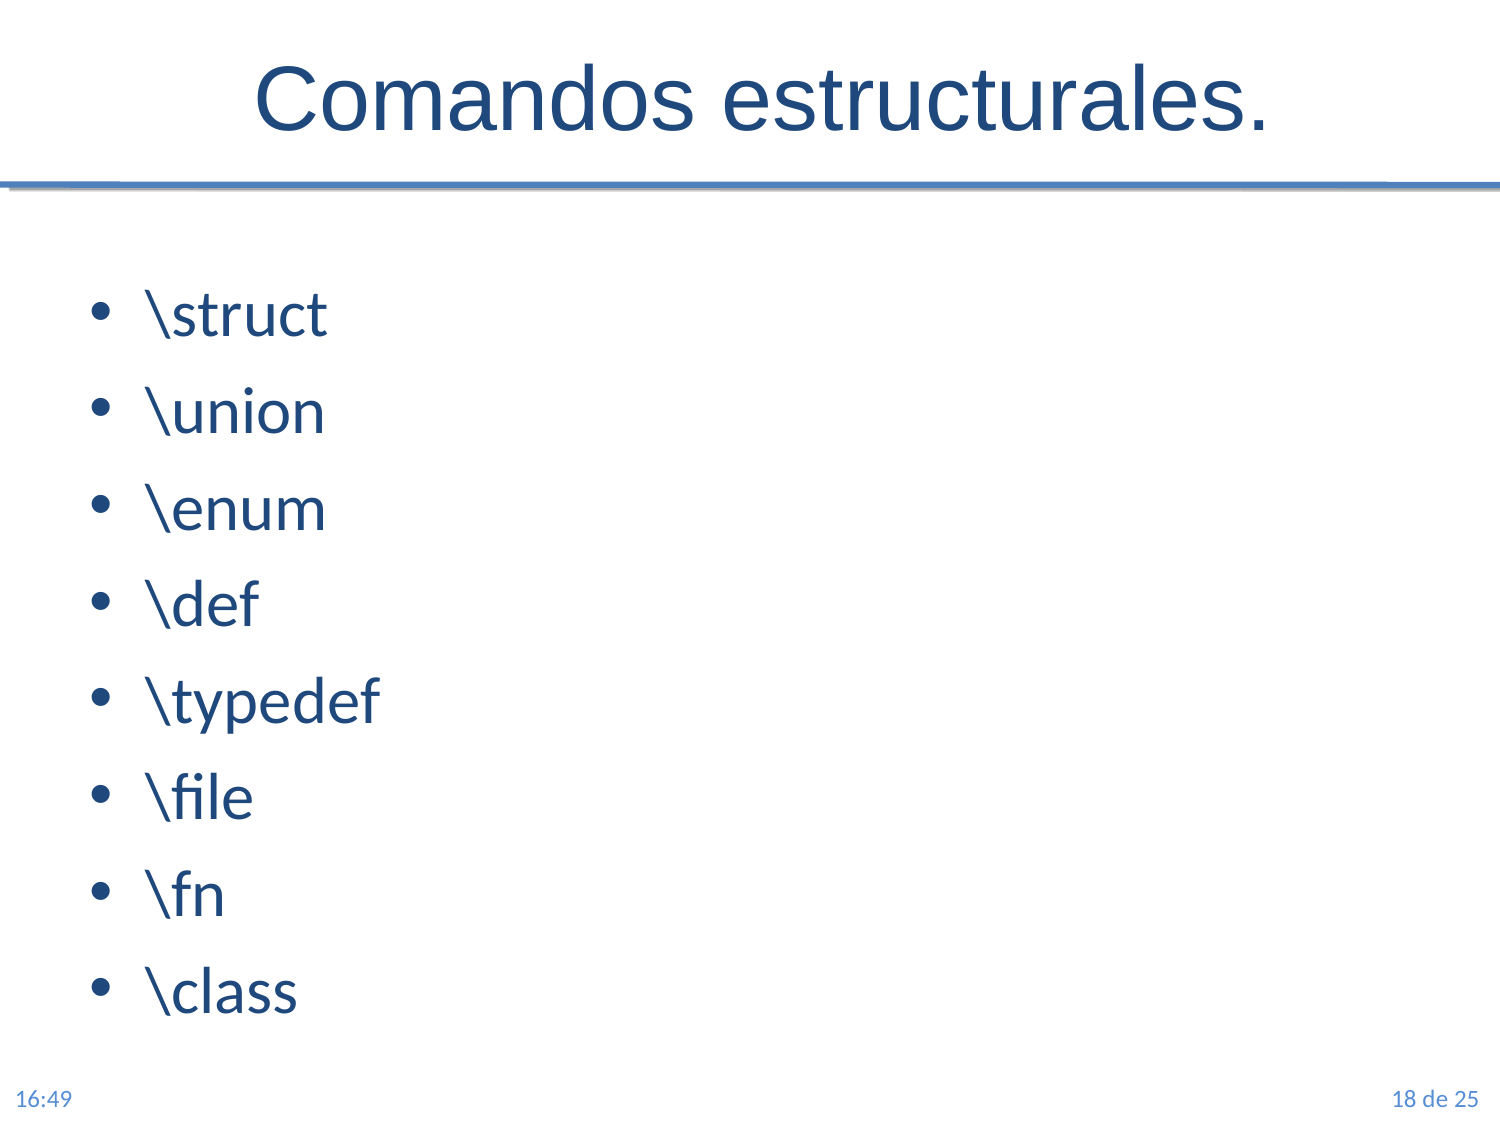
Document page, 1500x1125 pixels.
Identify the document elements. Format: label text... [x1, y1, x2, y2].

text_box \struct \union \enum \def \typedef \file \fn \class [75, 262, 1426, 1047]
text_box <number> de 25 [1352, 1070, 1500, 1125]
text_box 16:49 [0, 1070, 124, 1125]
text_box Comandos estructurales. [88, 0, 1439, 181]
